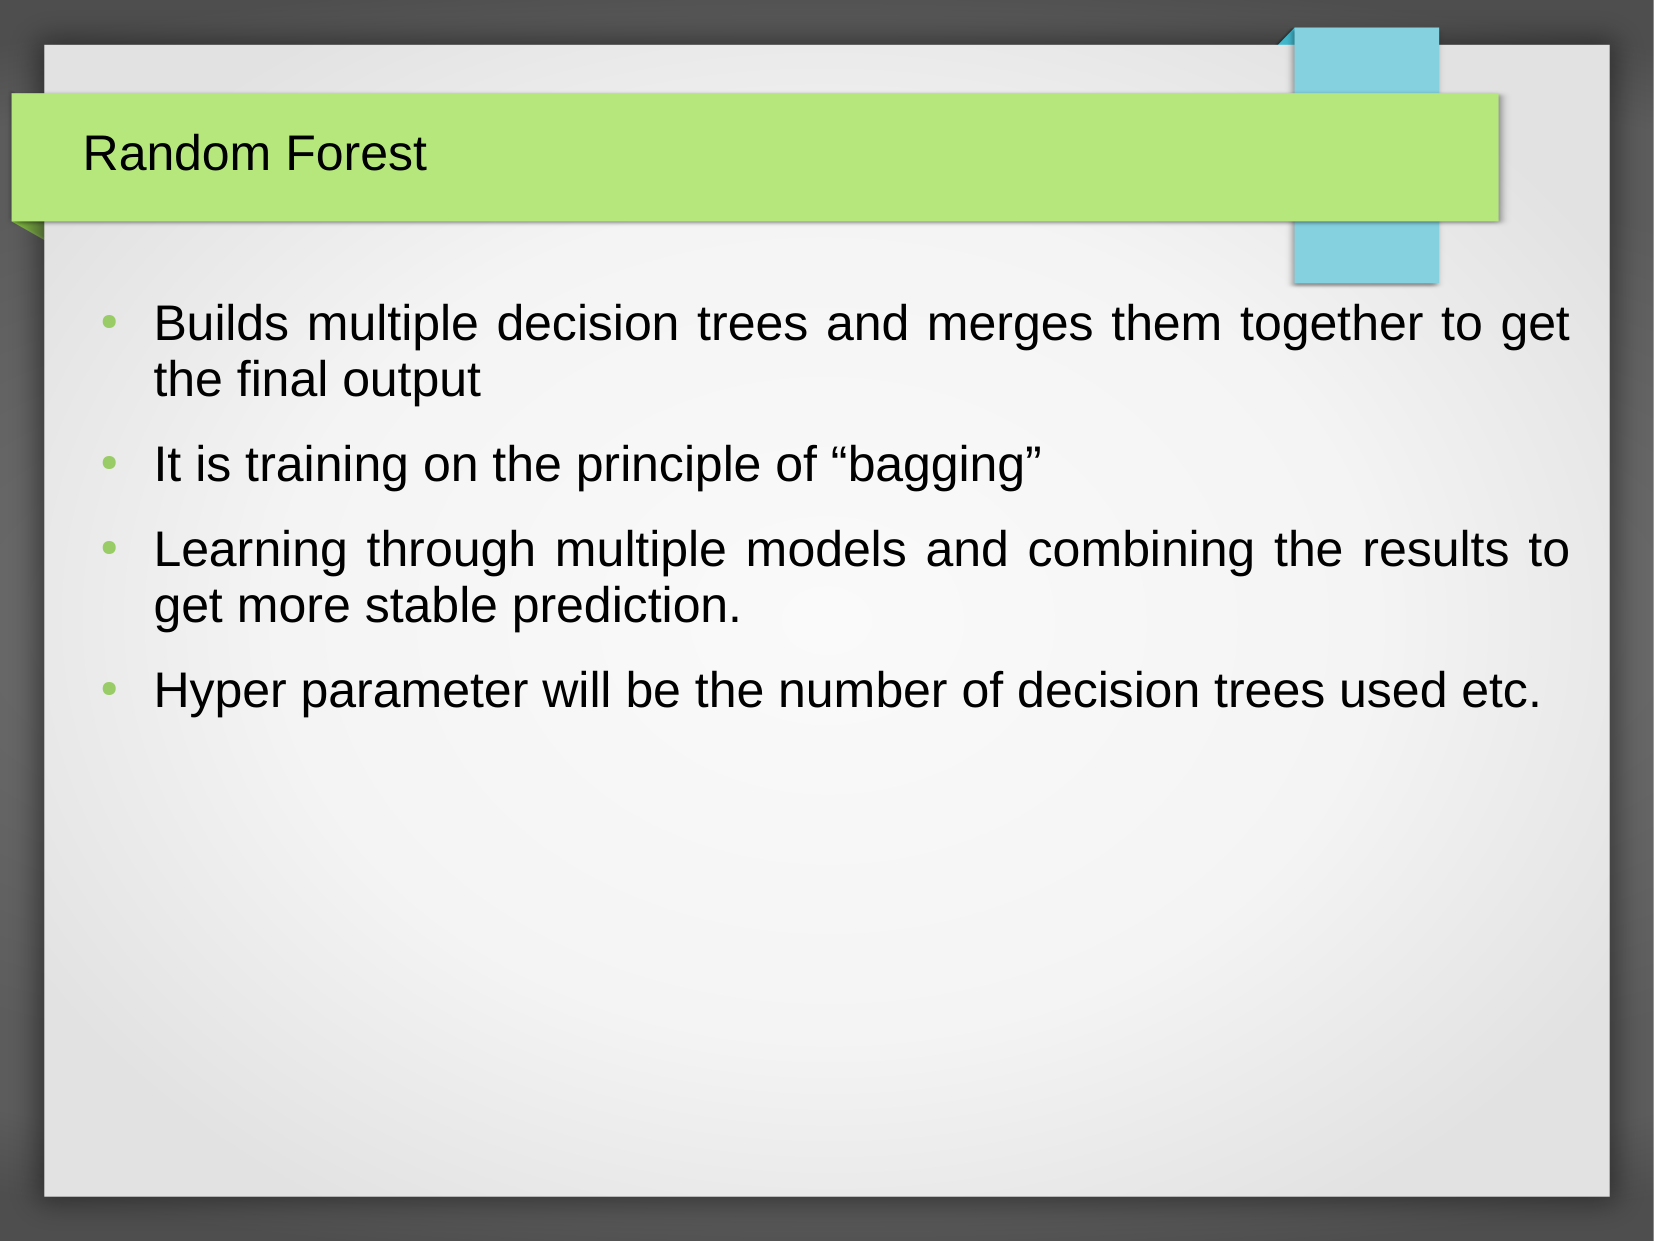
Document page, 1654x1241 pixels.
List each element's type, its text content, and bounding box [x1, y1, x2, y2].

picture [0, 0, 1654, 1241]
list Builds multiple decision trees and merges them together to get the final output It is training on the principle of “bagging” Learning through multiple models and combining the results to get more stable prediction. Hyper parameter will be the number of decision trees used etc. [82, 295, 1571, 1015]
title Random Forest [82, 94, 1264, 213]
